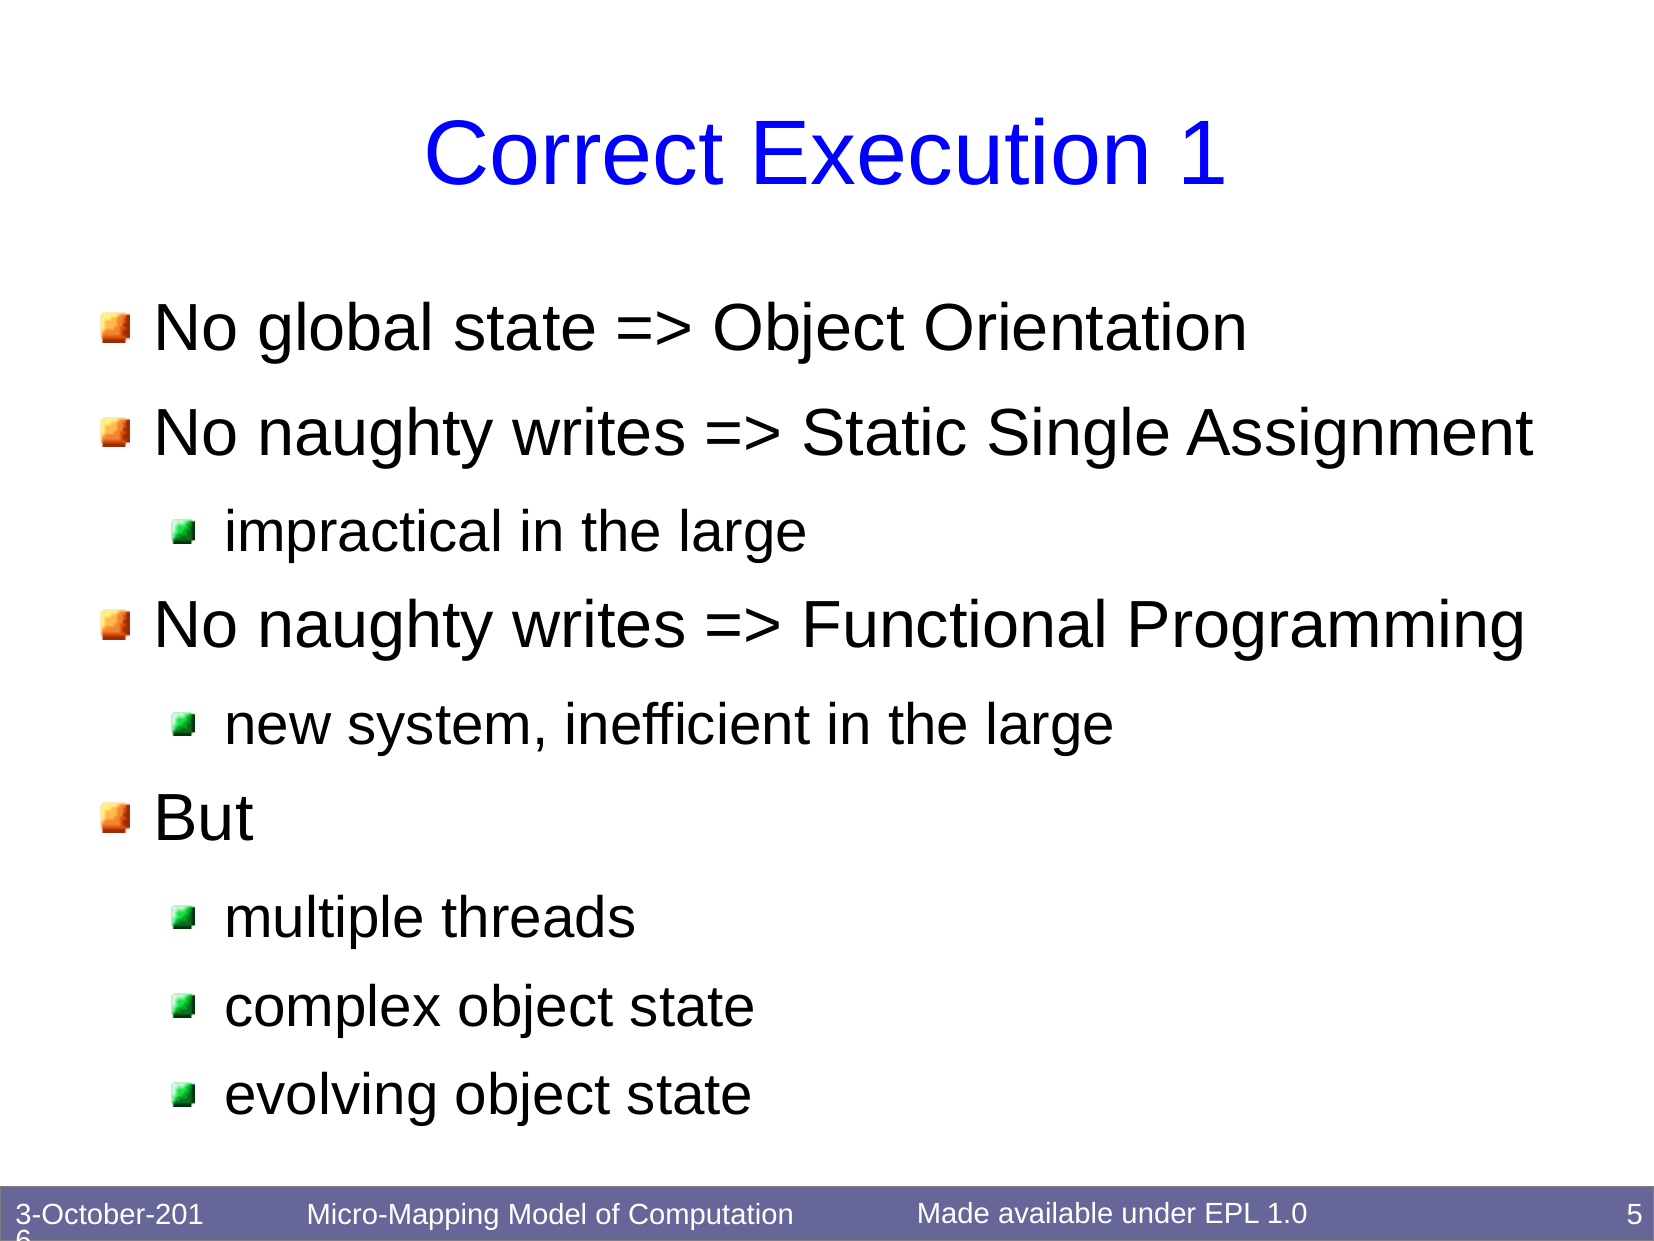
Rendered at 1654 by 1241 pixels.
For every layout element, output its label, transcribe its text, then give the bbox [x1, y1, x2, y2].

list No global state => Object Orientation No naughty writes => Static Single Assignment impractical in the large No naughty writes => Functional Programming new system, inefficient in the large But multiple threads complex object state evolving object state [82, 290, 1571, 1126]
title Correct Execution 1 [82, 49, 1571, 257]
